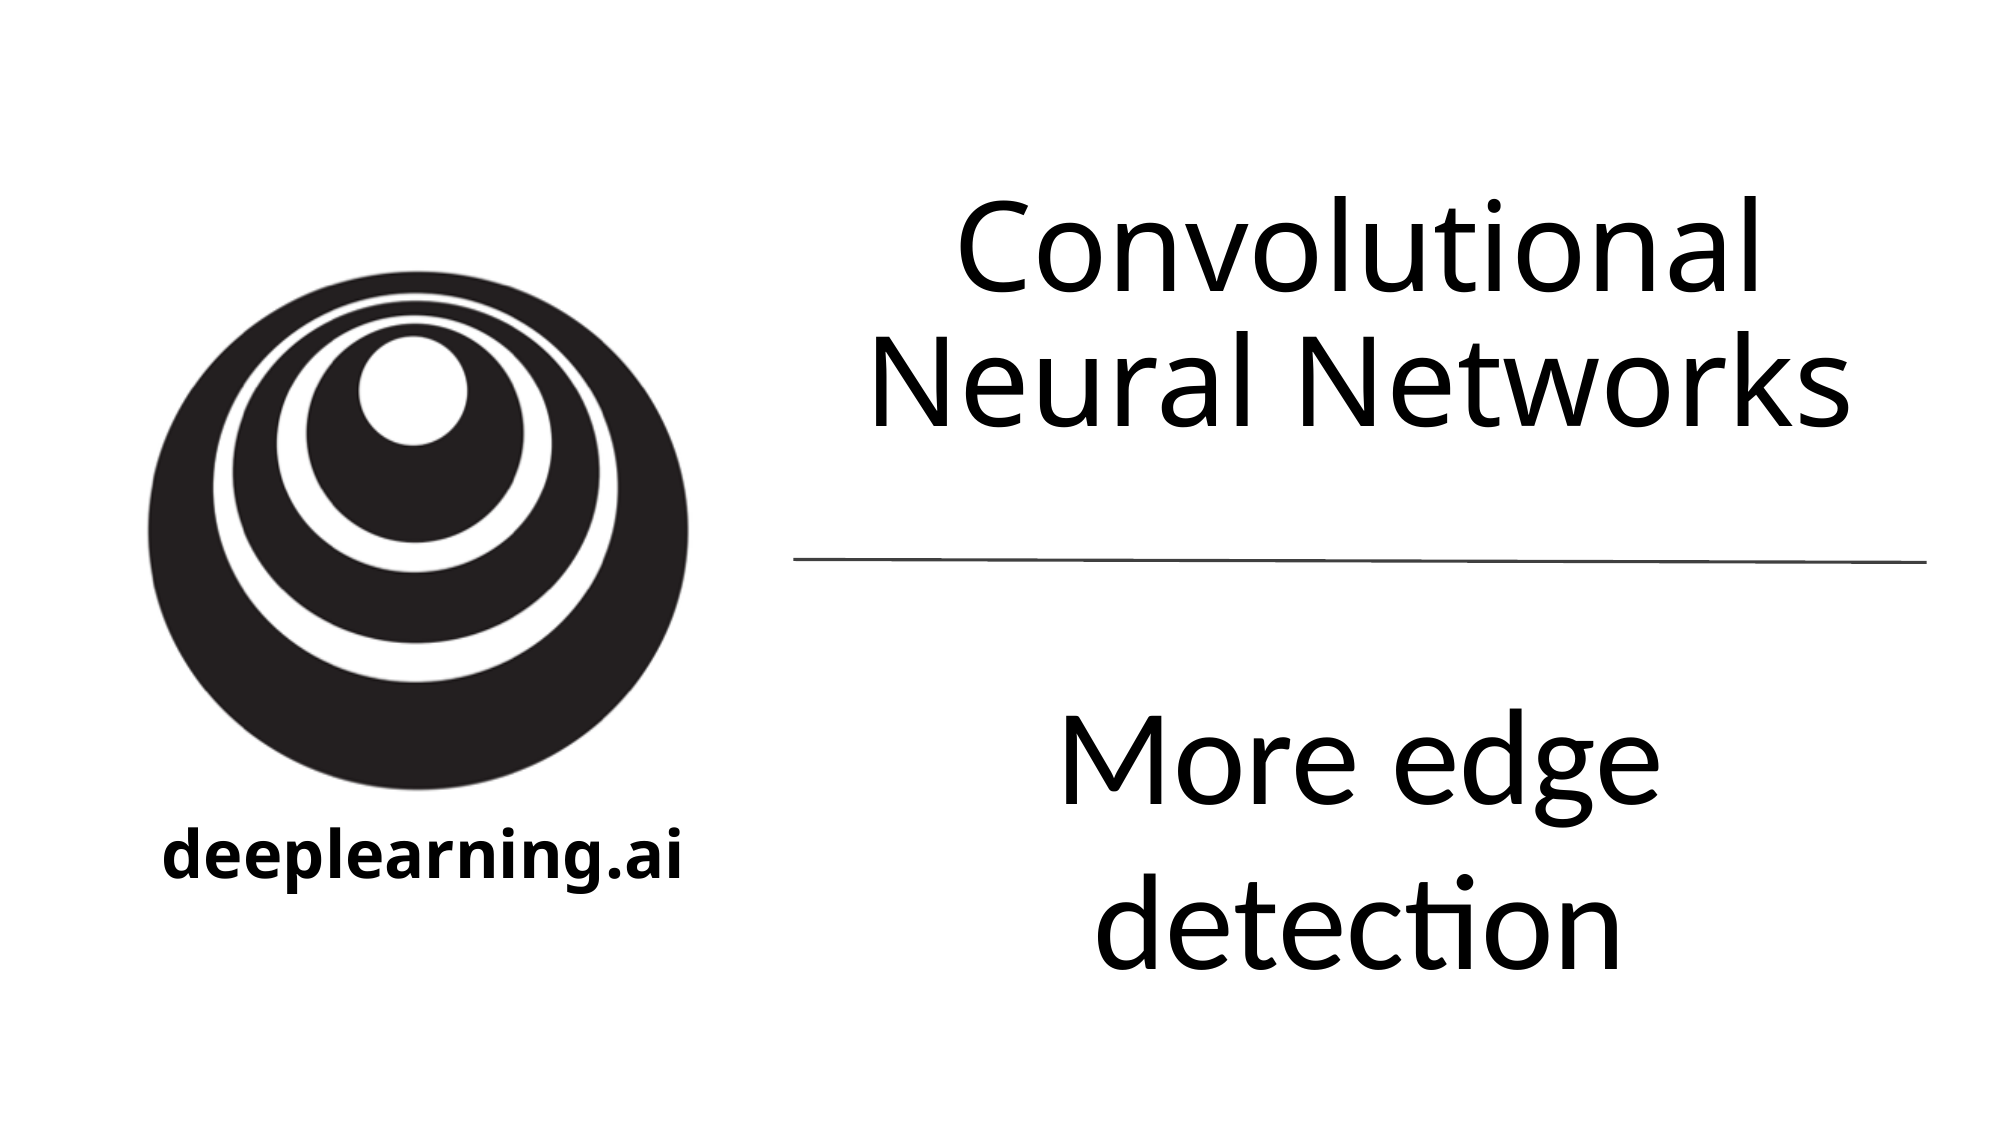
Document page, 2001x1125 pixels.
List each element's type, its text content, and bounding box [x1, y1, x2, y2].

text_box More edge detection [810, 660, 1910, 1009]
picture [108, 234, 739, 768]
text_box deeplearning.ai [56, 768, 790, 901]
text_box [179, 194, 669, 702]
title Convolutional Neural Networks [848, 161, 1872, 462]
